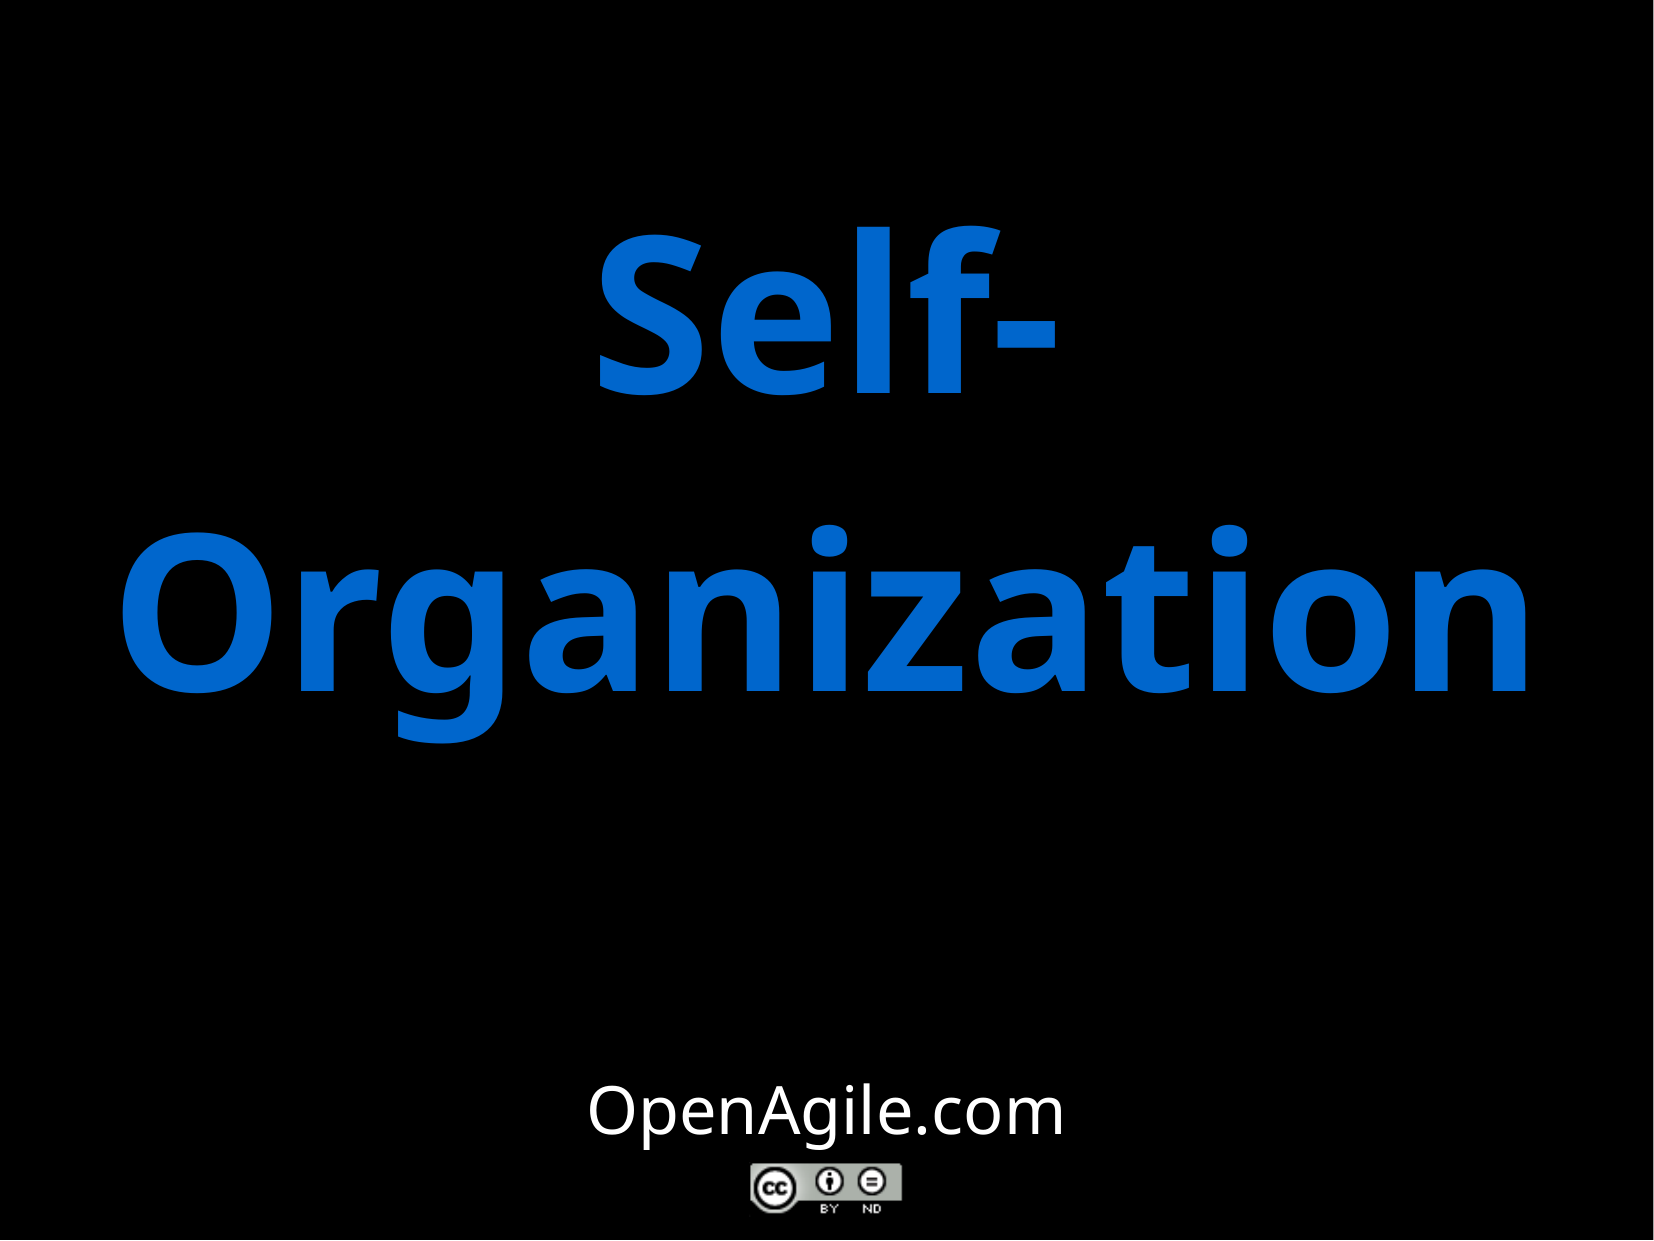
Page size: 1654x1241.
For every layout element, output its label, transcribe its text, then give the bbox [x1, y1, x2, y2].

picture [749, 1162, 904, 1217]
title Self-Organization [59, 36, 1595, 879]
